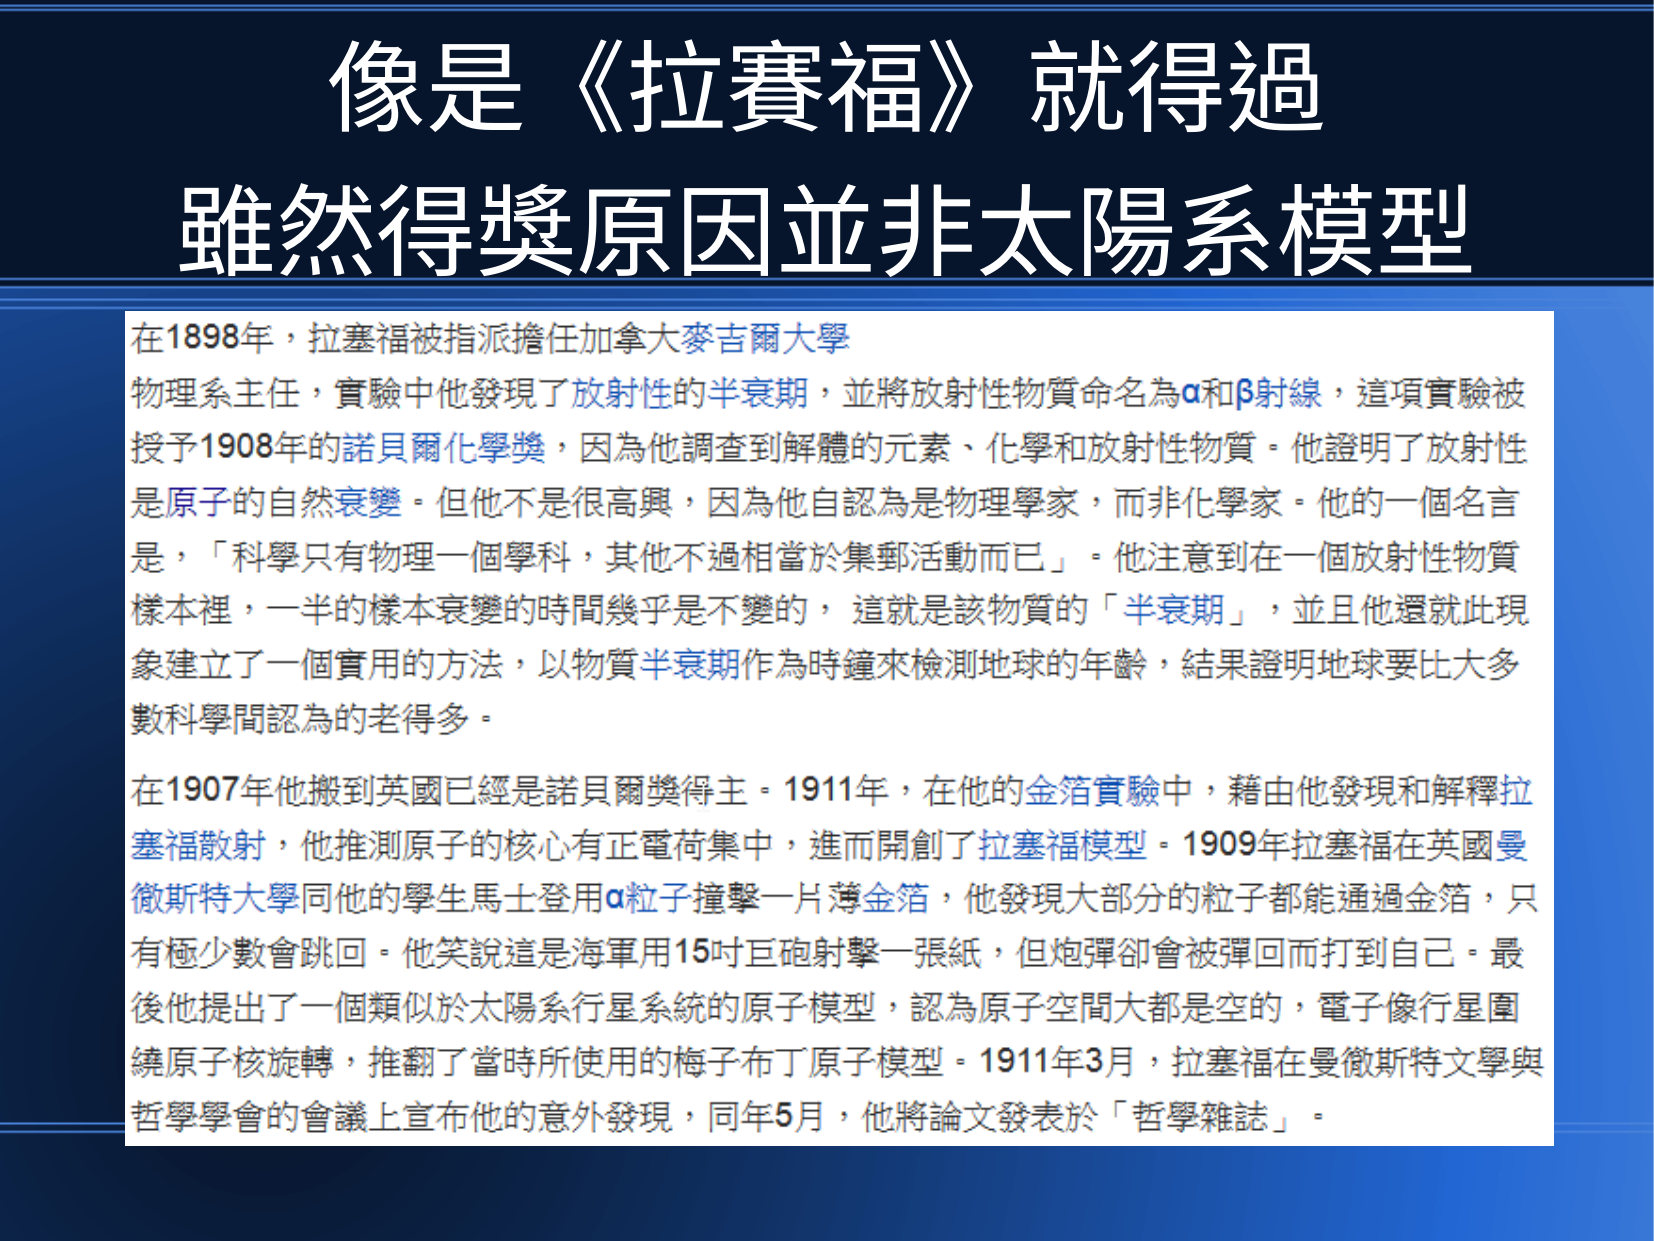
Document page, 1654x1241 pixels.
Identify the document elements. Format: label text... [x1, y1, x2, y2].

picture [0, 0, 1654, 1241]
title 像是《拉賽福》就得過 雖然得獎原因並非太陽系模型 [82, 32, 1571, 274]
